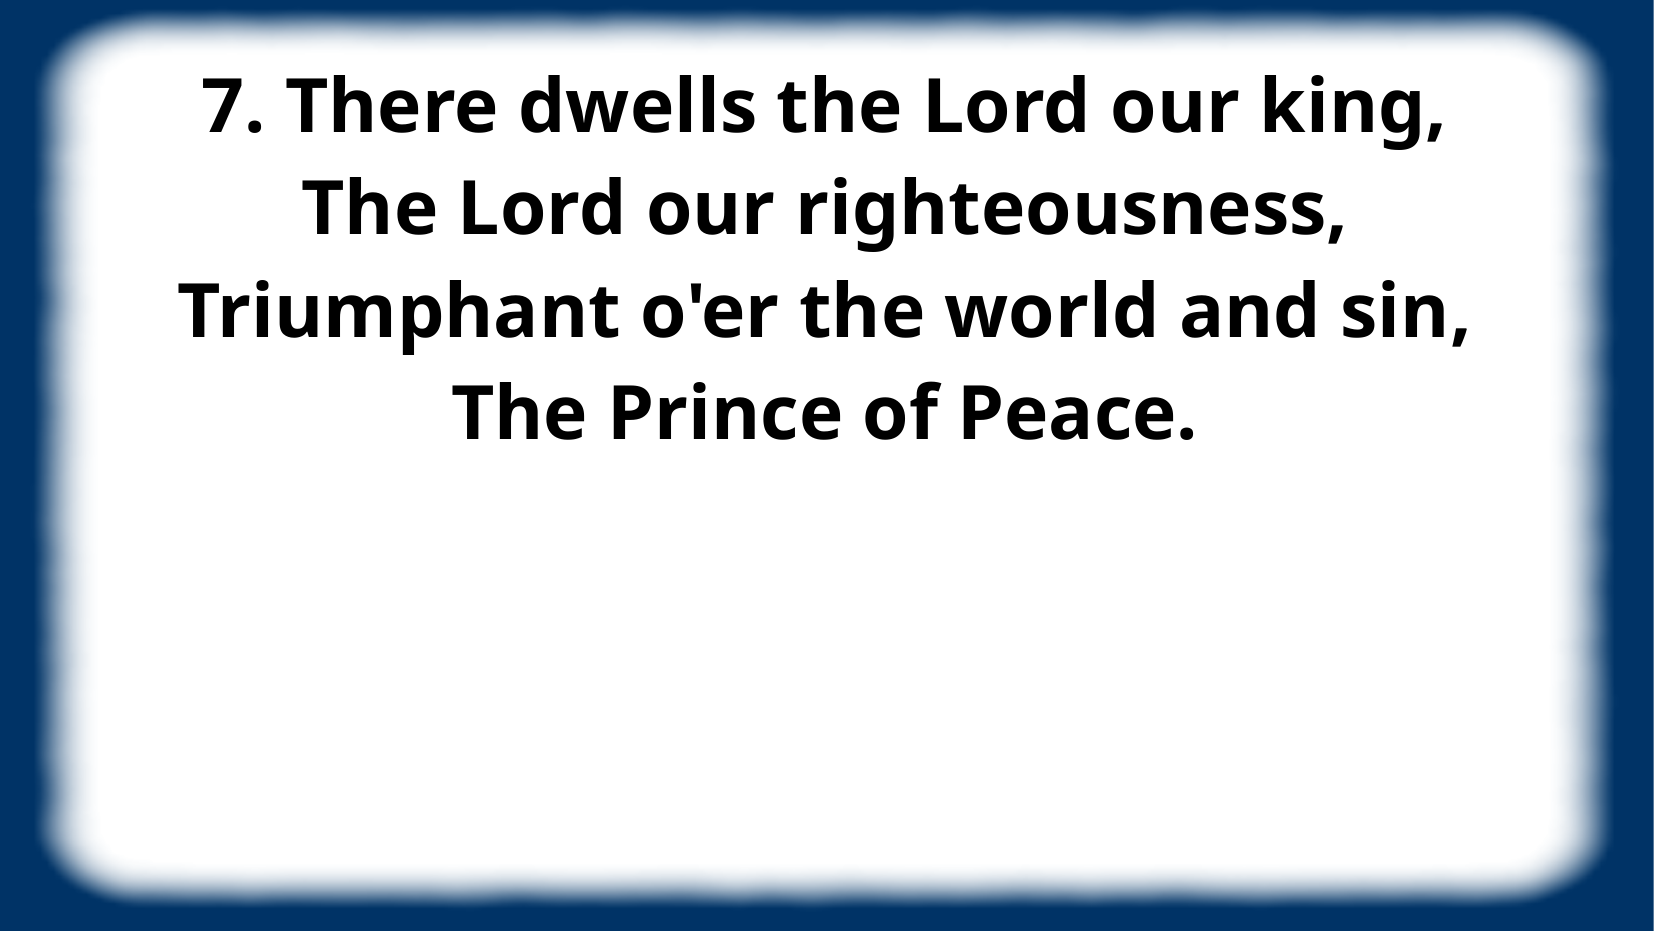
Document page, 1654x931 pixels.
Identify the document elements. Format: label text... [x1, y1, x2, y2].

text_box 7. There dwells the Lord our king, The Lord our righteousness, Triumphant o'er the world and sin, The Prince of Peace. [105, 45, 1546, 460]
picture [0, 0, 1654, 931]
